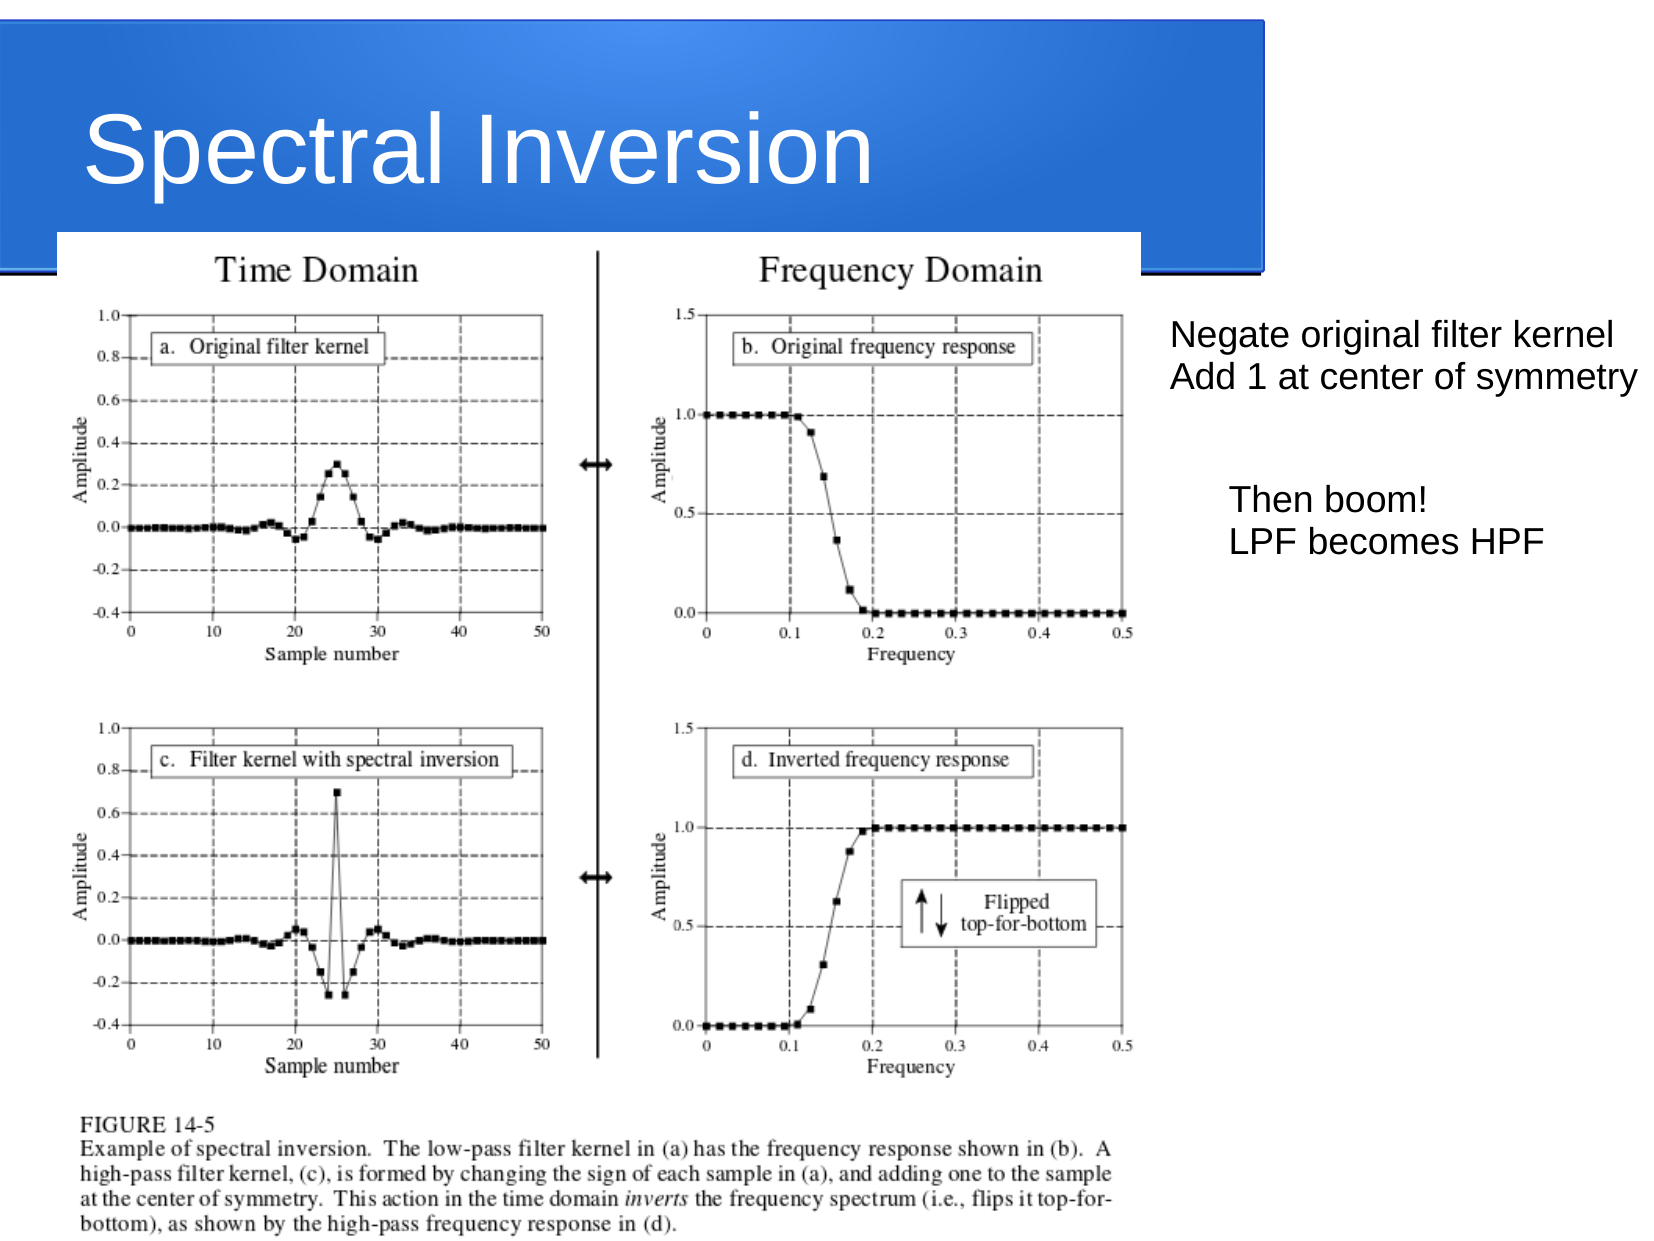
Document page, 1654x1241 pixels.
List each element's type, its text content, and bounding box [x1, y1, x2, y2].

text_box Then boom! LPF becomes HPF [1213, 471, 1561, 571]
picture [57, 232, 1141, 1241]
title Spectral Inversion [82, 47, 1235, 252]
text_box Negate original filter kernel Add 1 at center of symmetry [1155, 306, 1654, 489]
